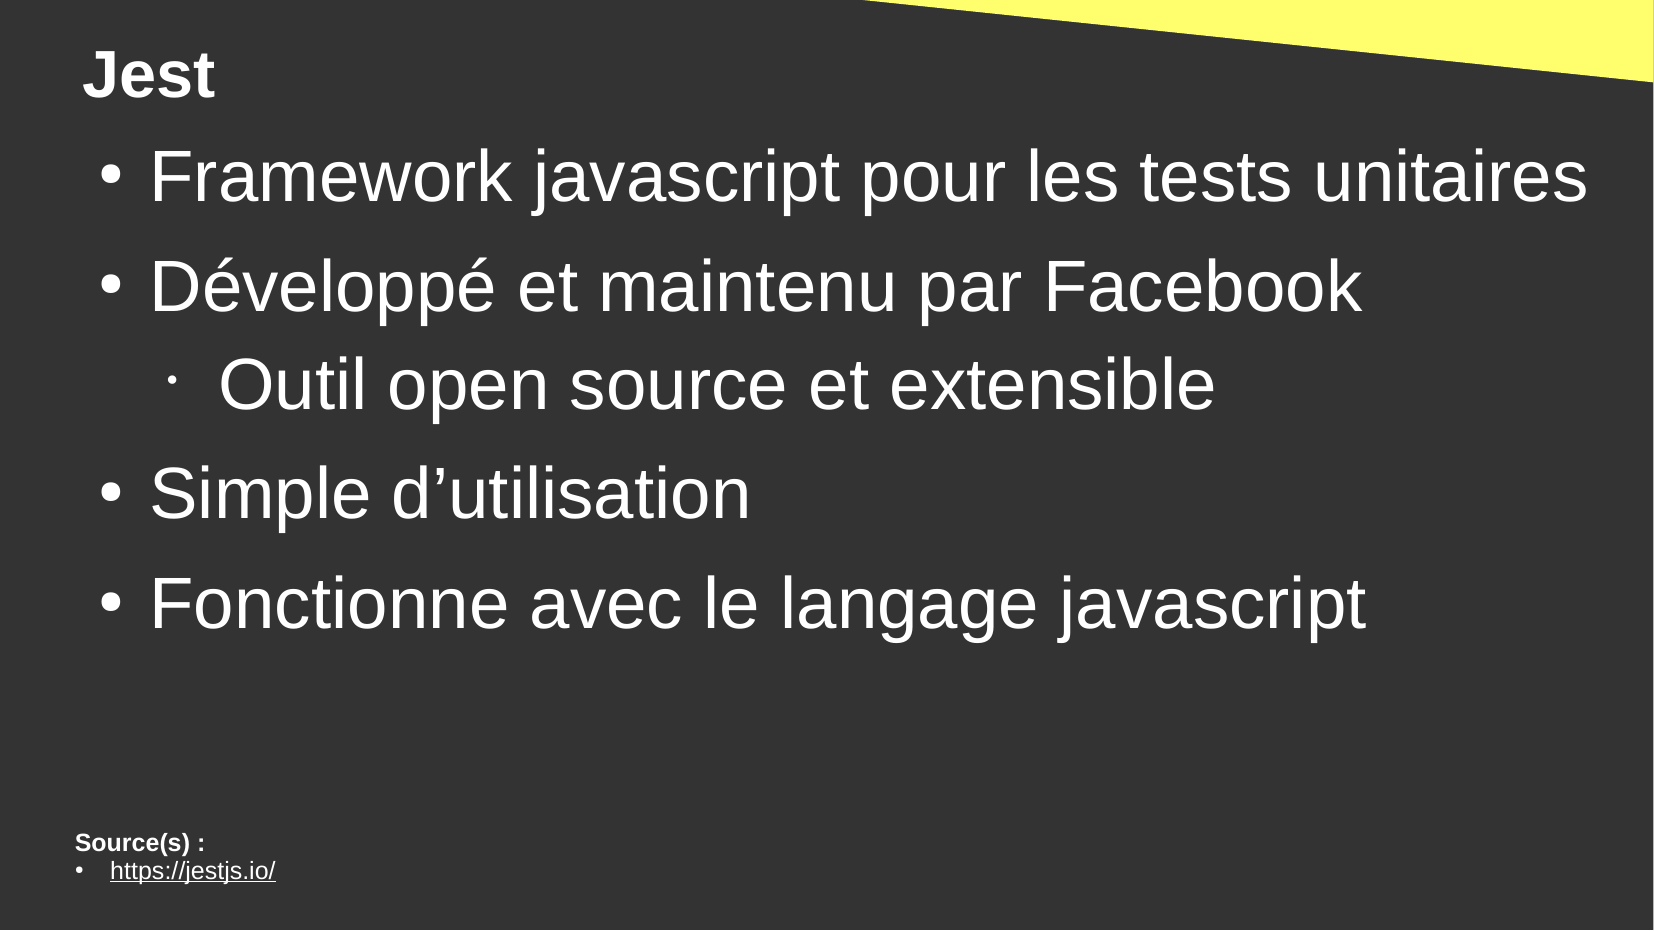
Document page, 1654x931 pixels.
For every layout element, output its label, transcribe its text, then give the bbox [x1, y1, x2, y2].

text_box [862, 0, 1654, 83]
list Framework javascript pour les tests unitaires Développé et maintenu par Facebook Outil open source et extensible Simple d’utilisation Fonctionne avec le langage javascript [80, 135, 1619, 721]
text_box Source(s) : https://jestjs.io/ [59, 821, 1546, 906]
title Jest [82, 37, 1571, 114]
